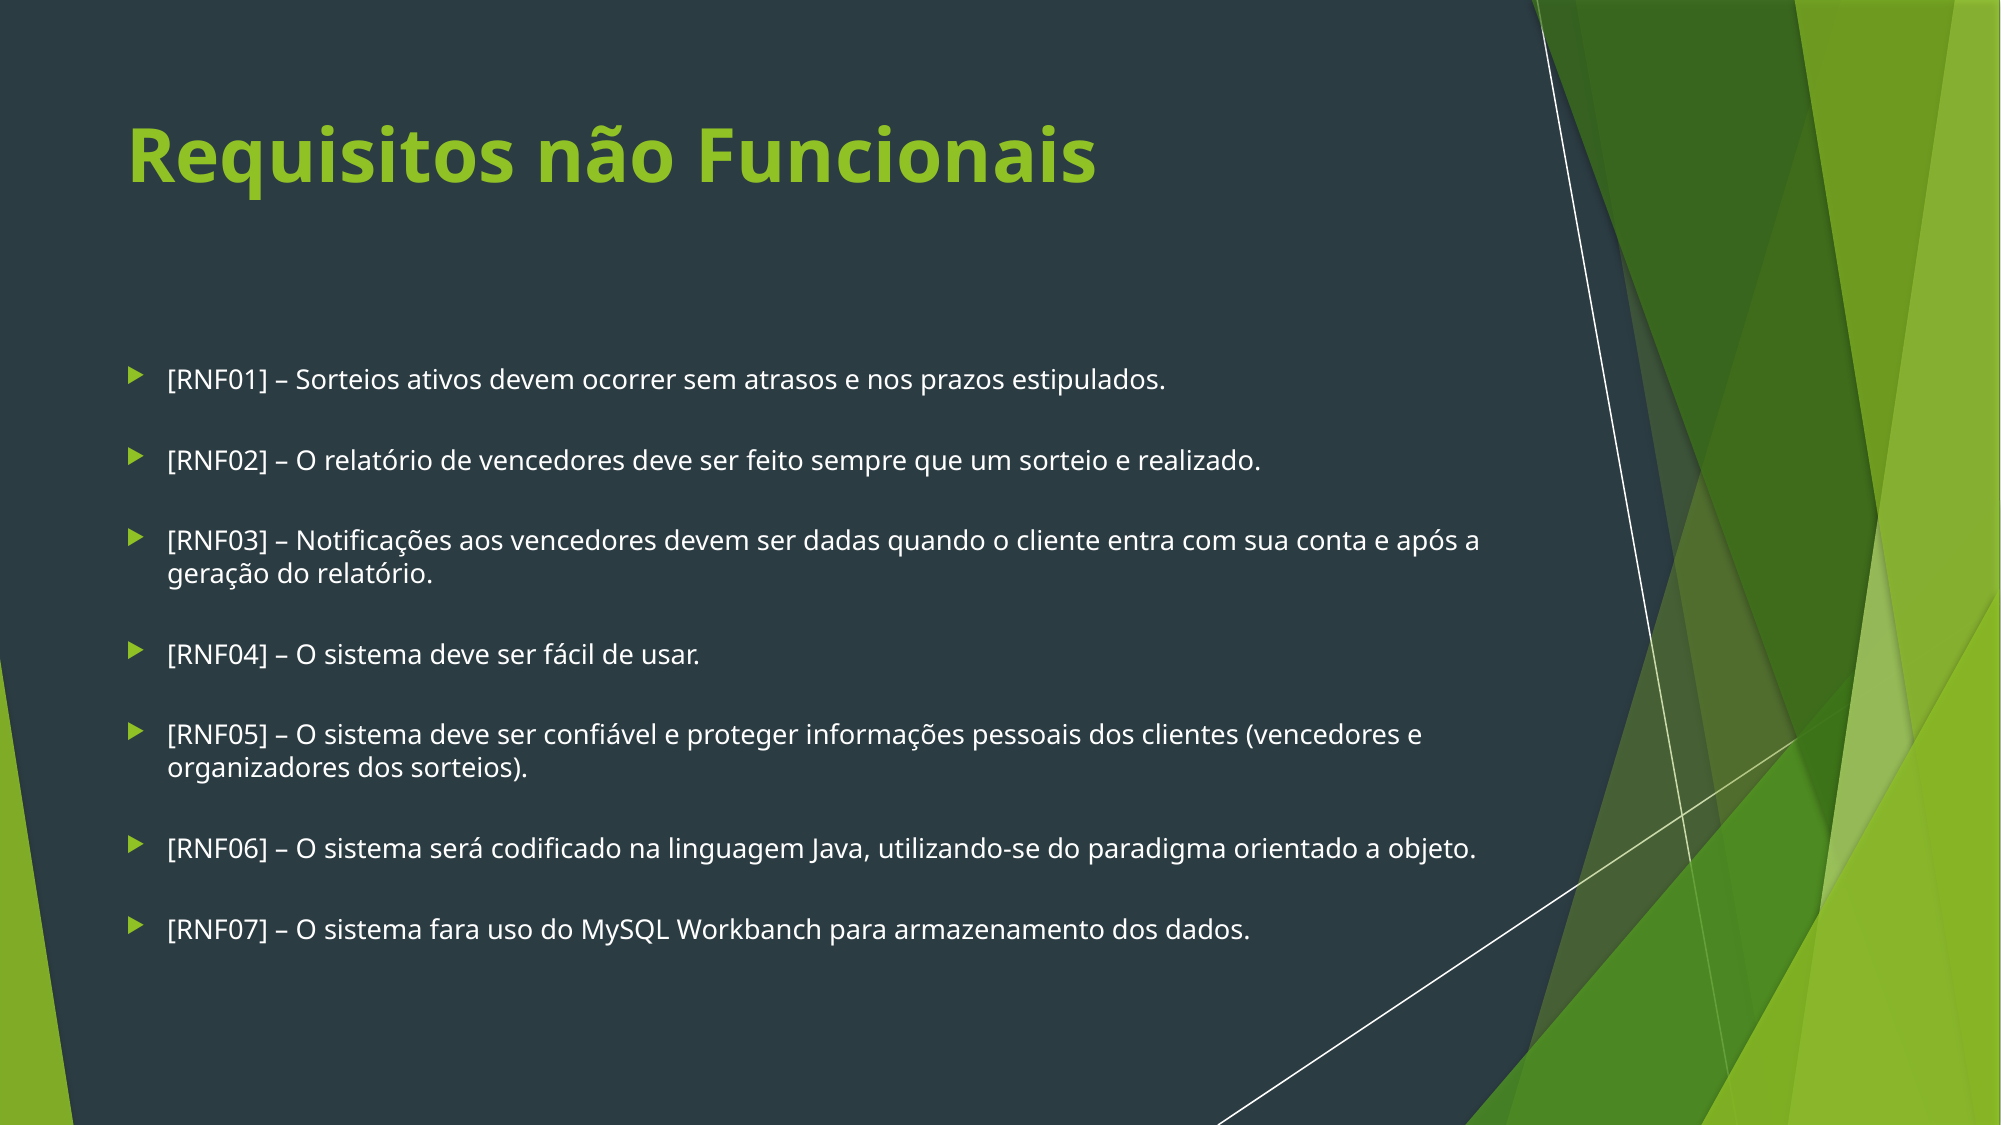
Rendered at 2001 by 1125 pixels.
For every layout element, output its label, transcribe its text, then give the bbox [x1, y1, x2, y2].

title Requisitos não Funcionais [111, 99, 1522, 317]
list [RNF01] – Sorteios ativos devem ocorrer sem atrasos e nos prazos estipulados. [RNF02] – O relatório de vencedores deve ser feito sempre que um sorteio e realizado. [RNF03] – Notificações aos vencedores devem ser dadas quando o cliente entra com sua conta e após a geração do relatório. [RNF04] – O sistema deve ser fácil de usar. [RNF05] – O sistema deve ser confiável e proteger informações pessoais dos clientes (vencedores e organizadores dos sorteios). [RNF06] – O sistema será codificado na linguagem Java, utilizando-se do paradigma orientado a objeto. [RNF07] – O sistema fara uso do MySQL Workbanch para armazenamento dos dados. [111, 354, 1522, 992]
text_box [0, 0, 2000, 1125]
